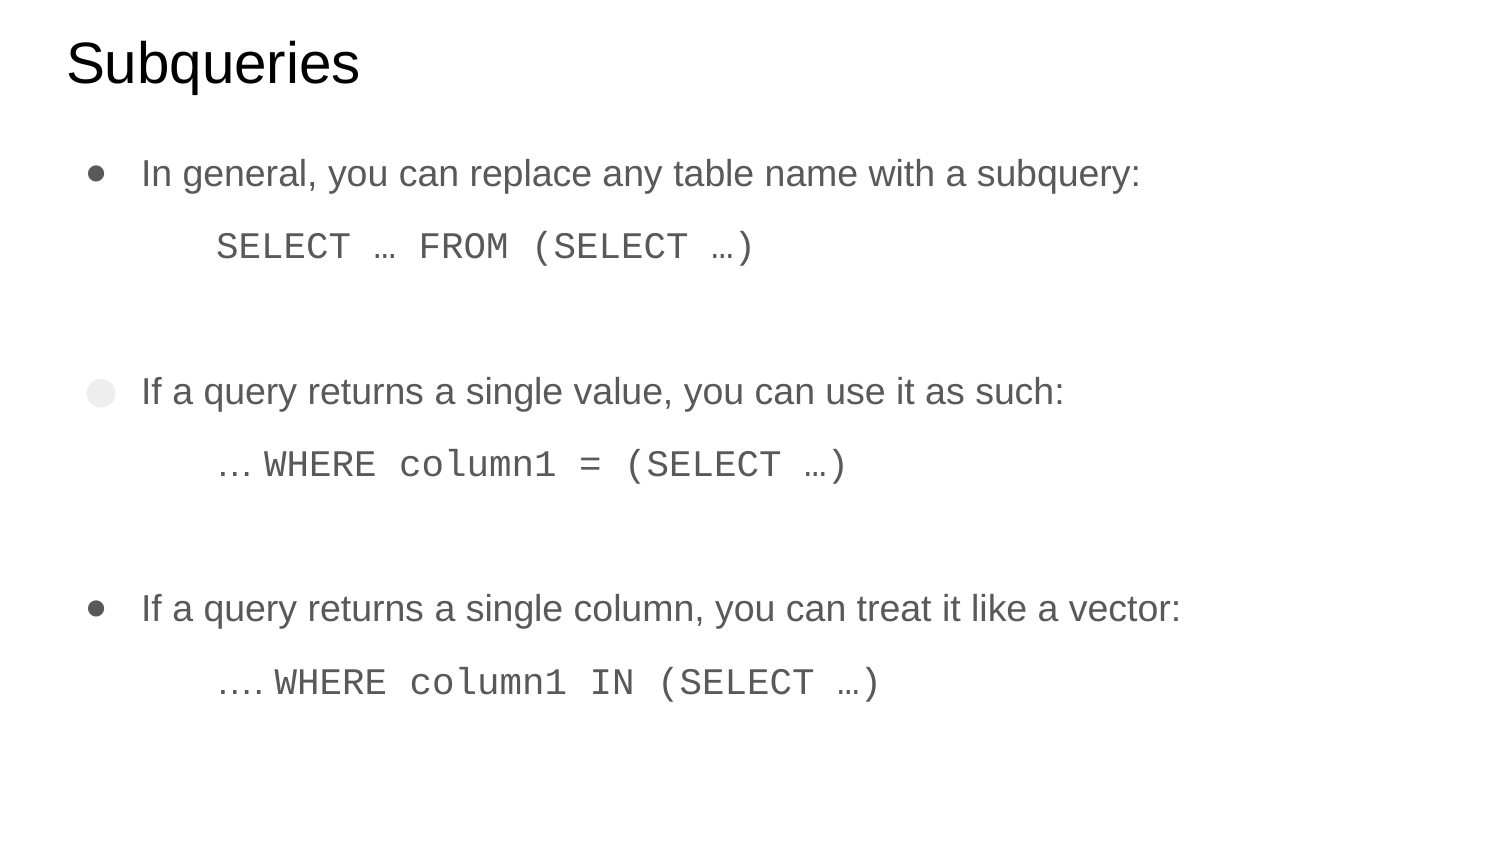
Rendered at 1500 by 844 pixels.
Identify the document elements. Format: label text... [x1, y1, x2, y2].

title Subqueries [51, 10, 1449, 113]
list In general, you can replace any table name with a subquery: SELECT … FROM (SELECT …) If a query returns a single value, you can use it as such: … WHERE column1 = (SELECT …) If a query returns a single column, you can treat it like a vector: …. WHERE column1 IN (SELECT …) [51, 127, 1449, 719]
